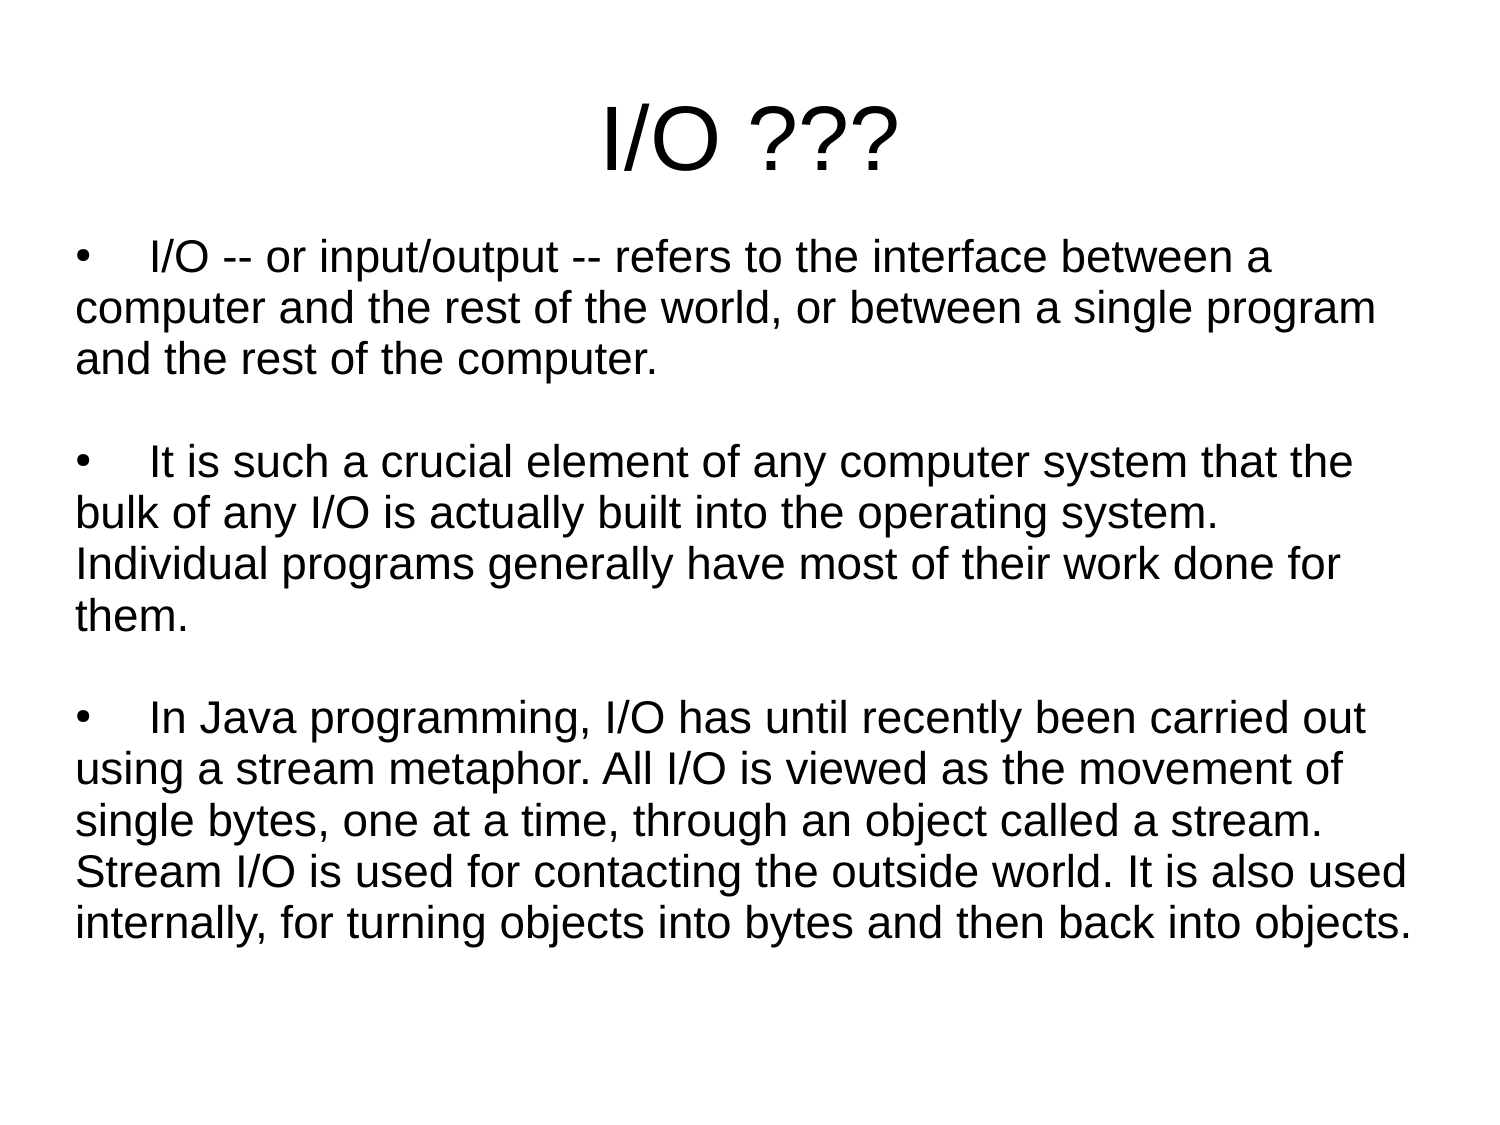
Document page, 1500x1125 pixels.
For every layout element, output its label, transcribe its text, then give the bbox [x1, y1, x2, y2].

title I/O ??? [75, 44, 1425, 230]
subtitle I/O -- or input/output -- refers to the interface between a computer and the rest of the world, or between a single program and the rest of the computer. It is such a crucial element of any computer system that the bulk of any I/O is actually built into the operating system. Individual programs generally have most of their work done for them. In Java programming, I/O has until recently been carried out using a stream metaphor. All I/O is viewed as the movement of single bytes, one at a time, through an object called a stream. Stream I/O is used for contacting the outside world. It is also used internally, for turning objects into bytes and then back into objects. [75, 230, 1425, 949]
